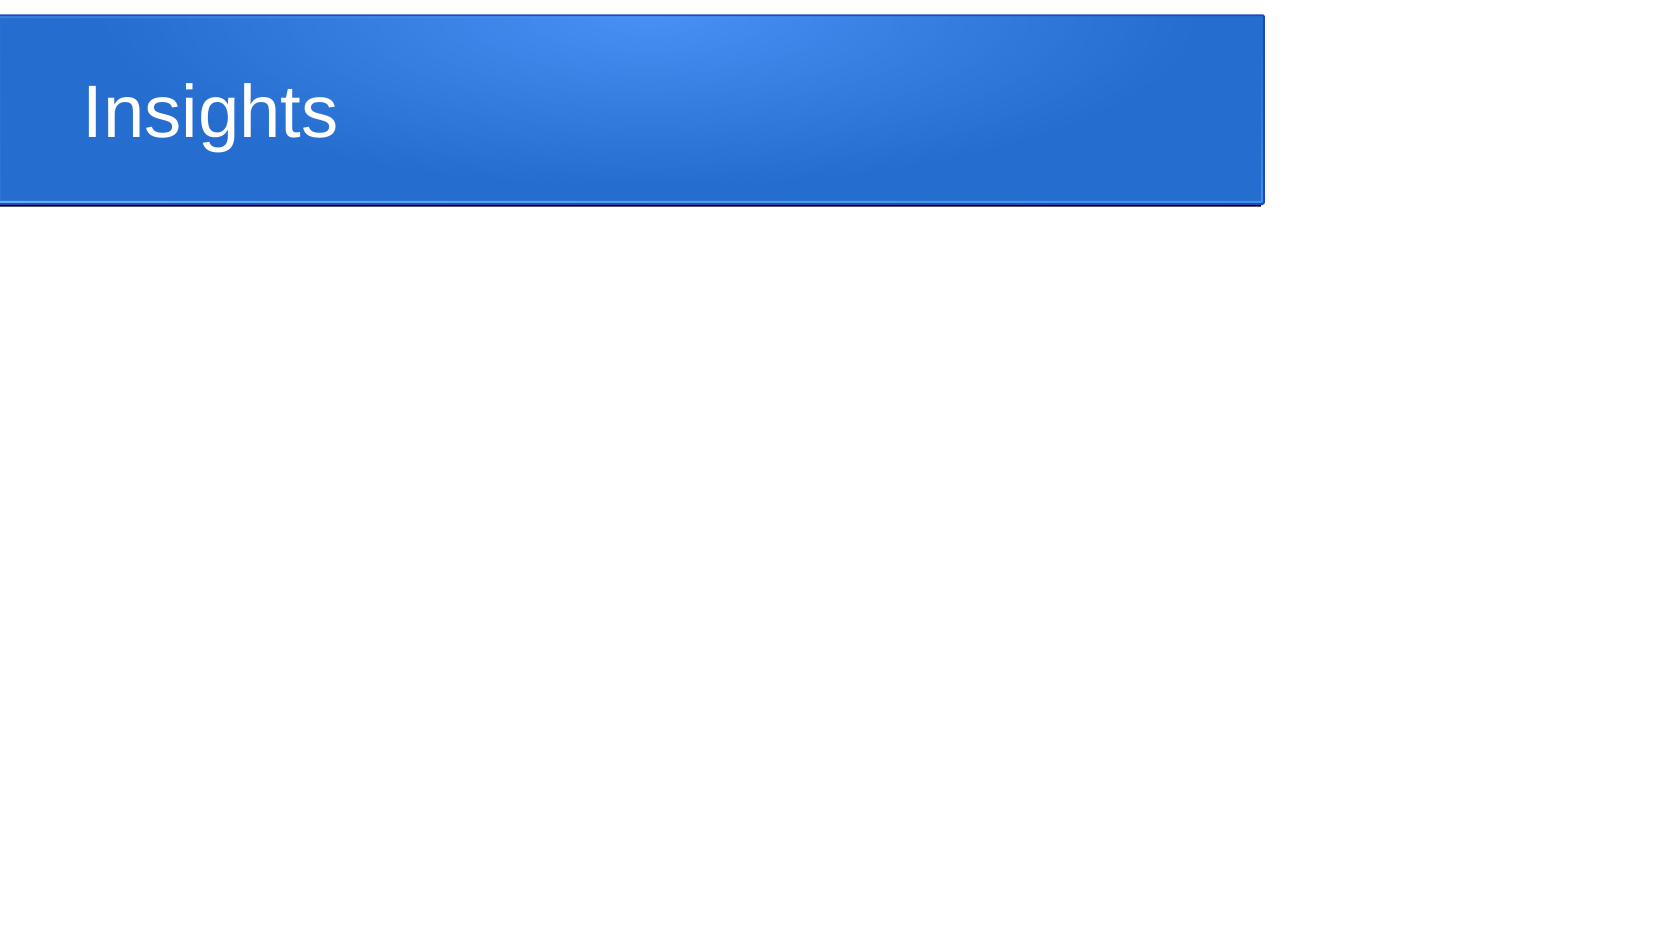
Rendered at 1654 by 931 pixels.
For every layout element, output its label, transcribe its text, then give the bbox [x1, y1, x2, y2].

title Insights [82, 35, 1235, 189]
